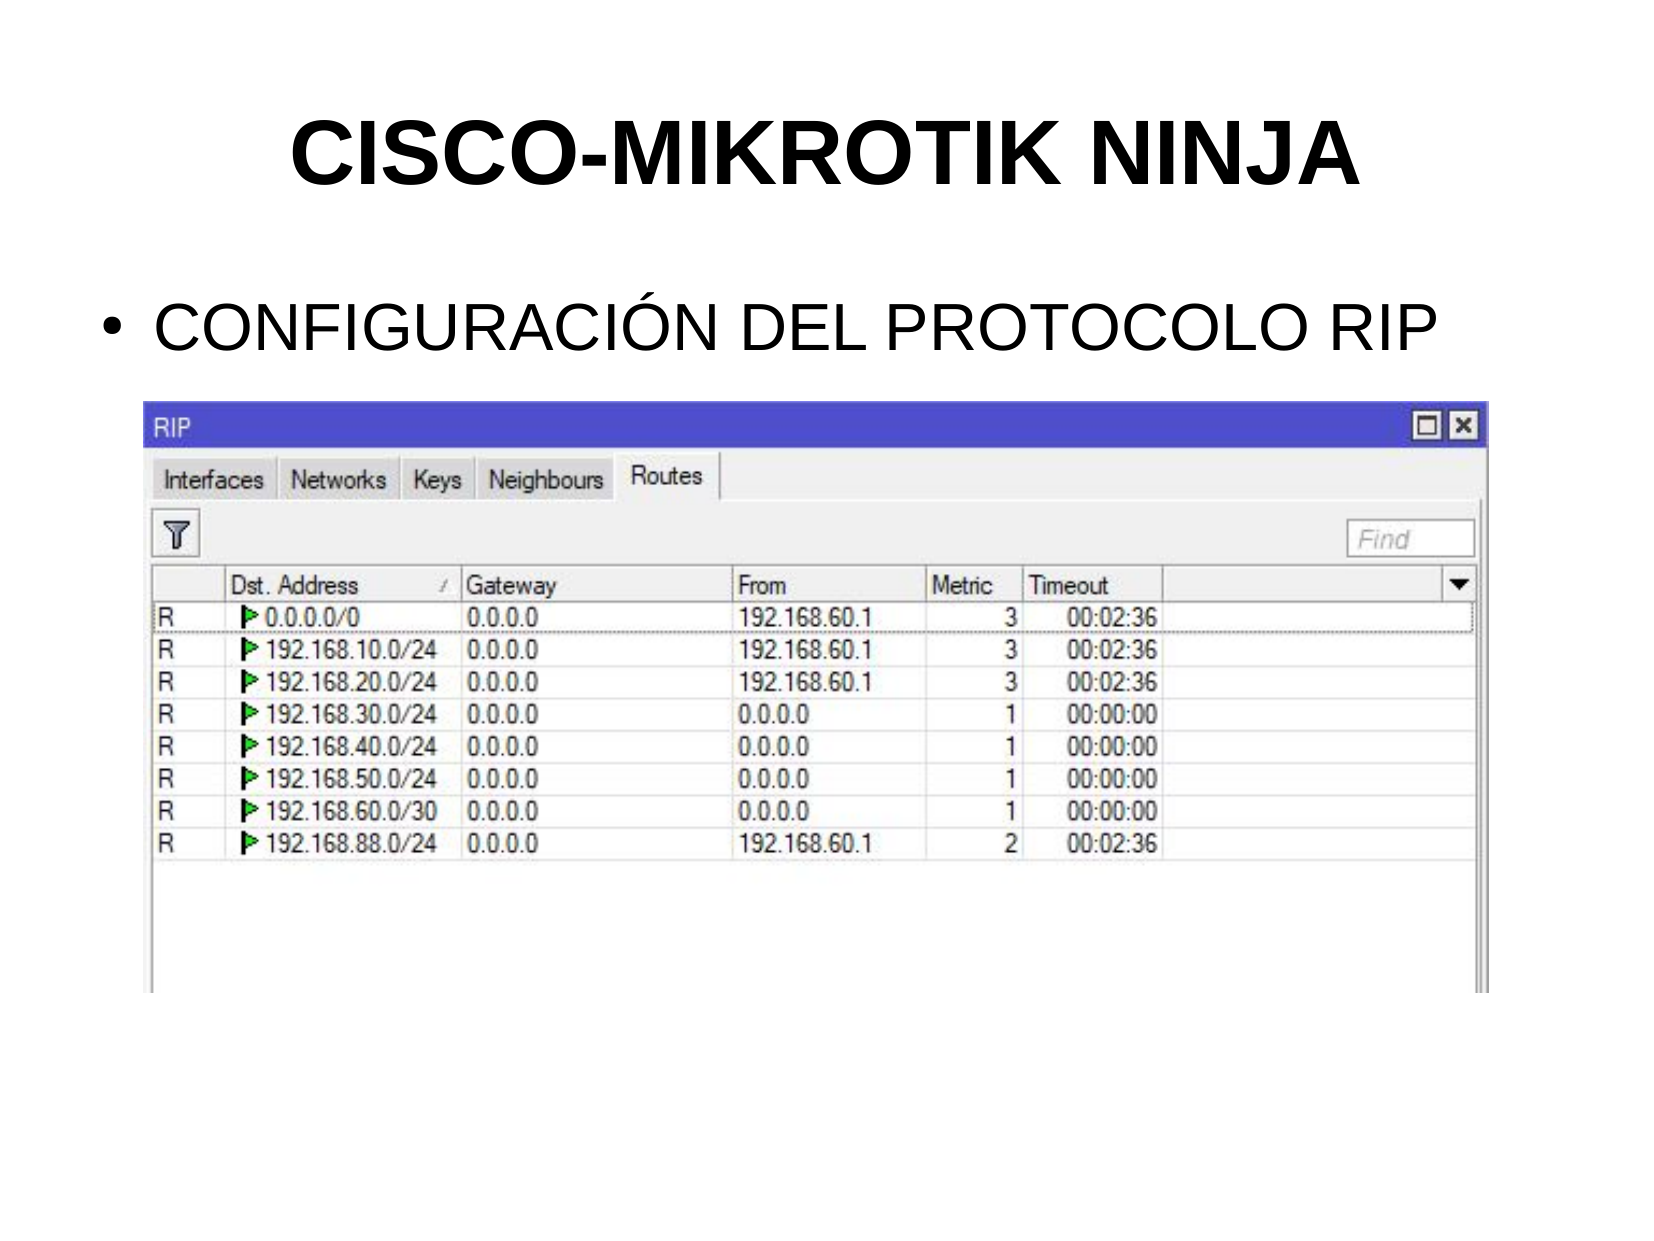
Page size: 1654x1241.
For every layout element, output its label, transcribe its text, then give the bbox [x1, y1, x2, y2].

picture [143, 401, 1489, 993]
list CONFIGURACIÓN DEL PROTOCOLO RIP [82, 290, 1571, 1010]
title CISCO-MIKROTIK NINJA [82, 49, 1571, 257]
